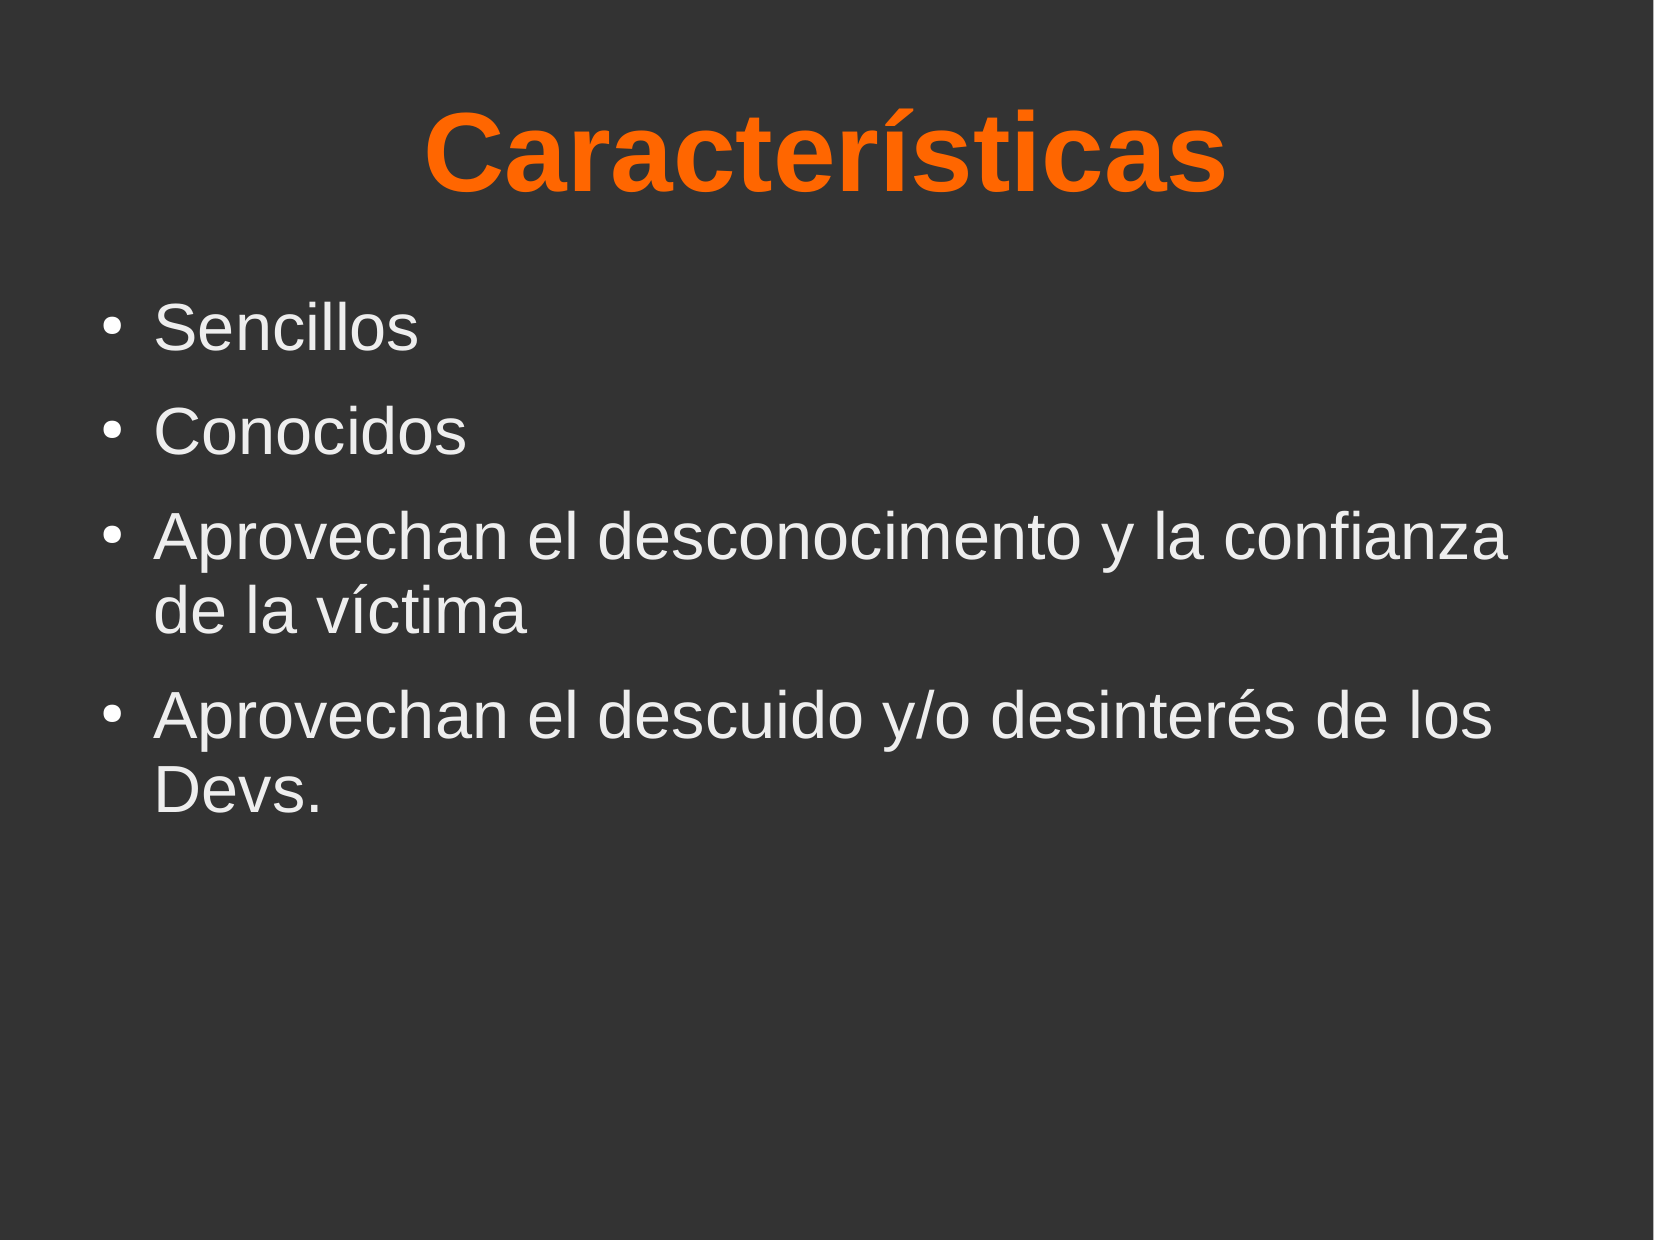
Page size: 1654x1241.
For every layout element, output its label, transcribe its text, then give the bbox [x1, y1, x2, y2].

title Características [82, 49, 1571, 257]
list Sencillos Conocidos Aprovechan el desconocimento y la confianza de la víctima Aprovechan el descuido y/o desinterés de los Devs. [82, 290, 1571, 1010]
